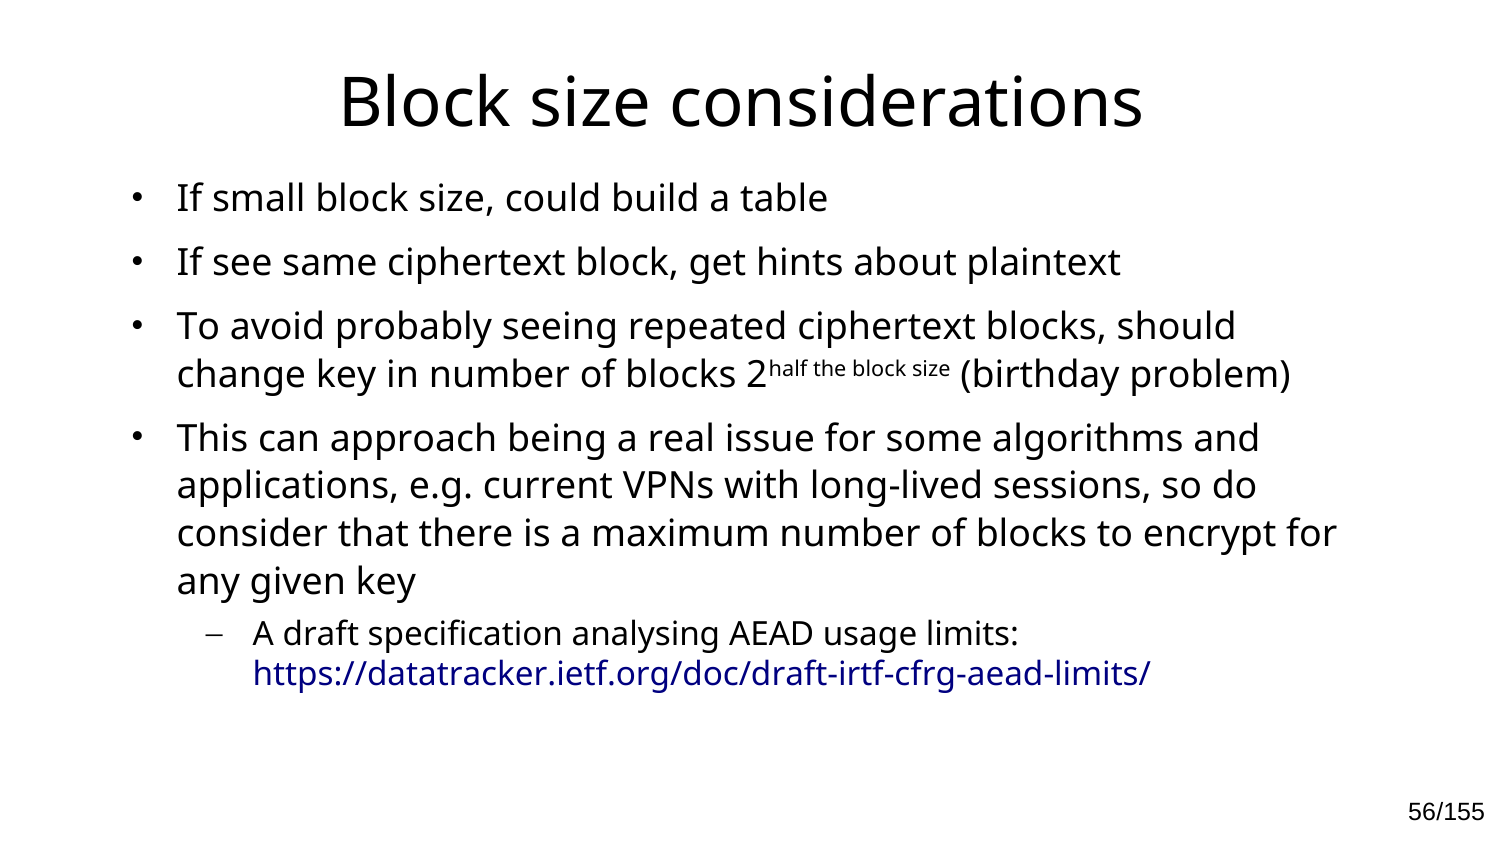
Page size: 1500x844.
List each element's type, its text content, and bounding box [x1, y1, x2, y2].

title Block size considerations [111, 29, 1372, 168]
list If small block size, could build a table If see same ciphertext block, get hints about plaintext To avoid probably seeing repeated ciphertext blocks, should change key in number of blocks 2half the block size (birthday problem) This can approach being a real issue for some algorithms and applications, e.g. current VPNs with long-lived sessions, so do consider that there is a maximum number of blocks to encrypt for any given key A draft specification analysing AEAD usage limits: https://datatracker.ietf.org/doc/draft-irtf-cfrg-aead-limits/ [115, 166, 1375, 844]
